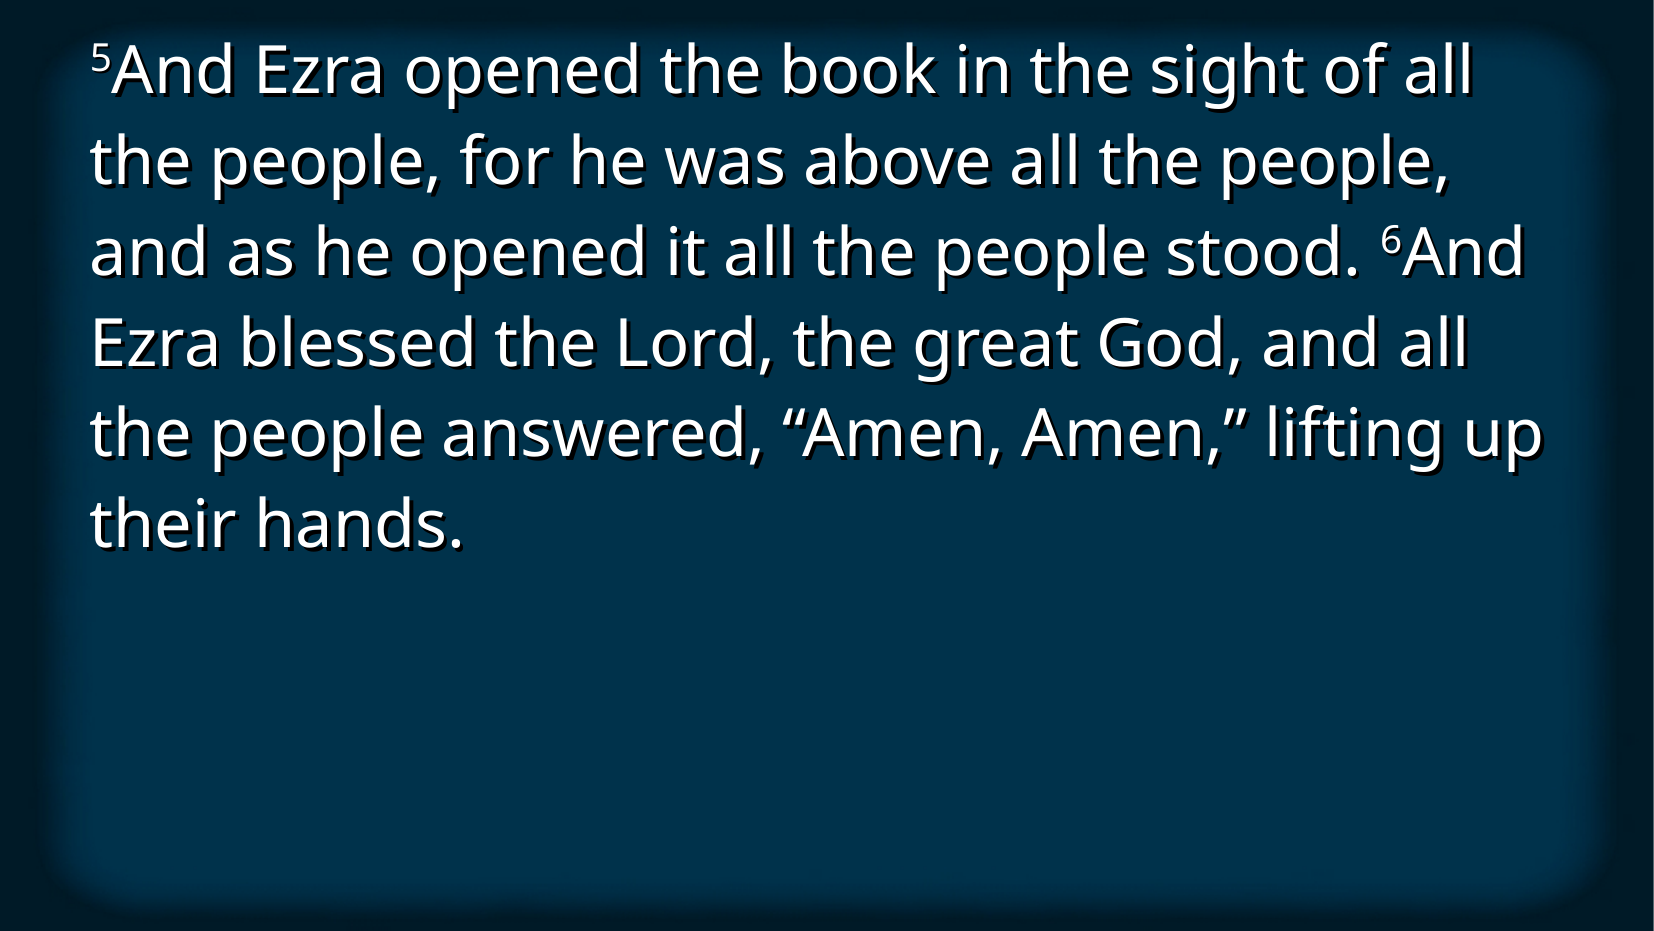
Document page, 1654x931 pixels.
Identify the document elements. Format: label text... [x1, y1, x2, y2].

text_box 5And Ezra opened the book in the sight of all the people, for he was above all the people, and as he opened it all the people stood. 6And Ezra blessed the Lord, the great God, and all the people answered, “Amen, Amen,” lifting up their hands. [75, 15, 1576, 563]
picture [0, 0, 1654, 931]
